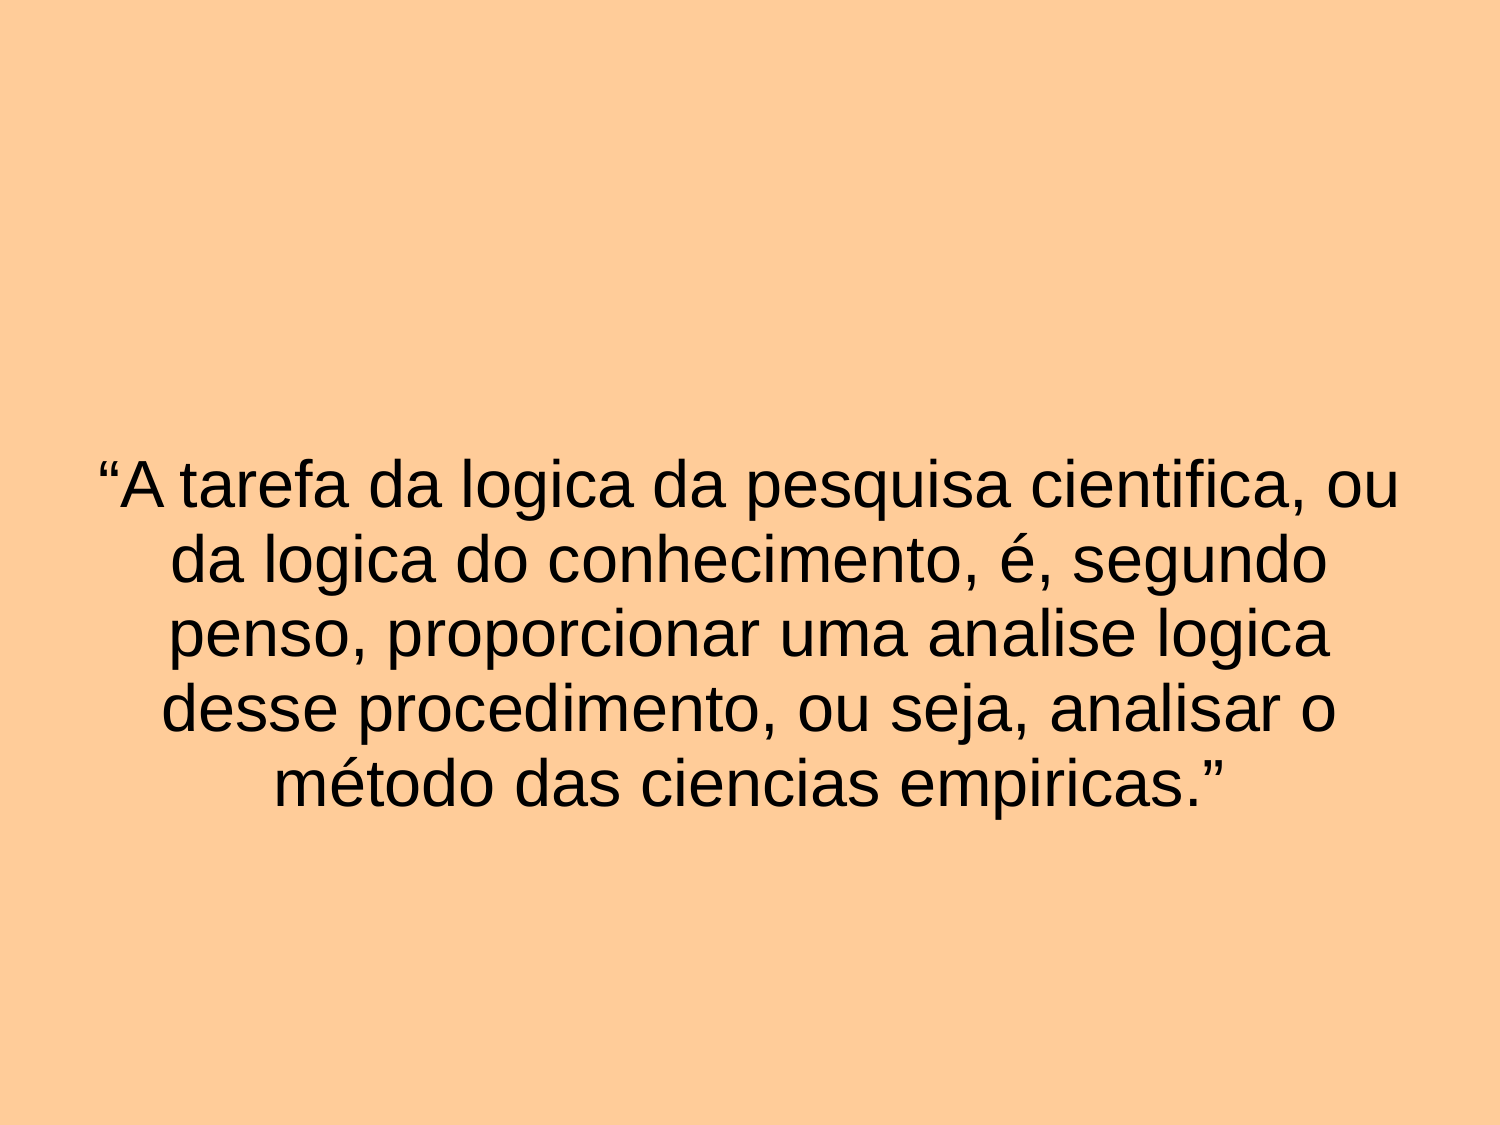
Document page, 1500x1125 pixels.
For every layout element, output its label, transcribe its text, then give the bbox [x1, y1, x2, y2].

subtitle “A tarefa da logica da pesquisa cientifica, ou da logica do conhecimento, é, segundo penso, proporcionar uma analise logica desse procedimento, ou seja, analisar o método das ciencias empiricas.” [75, 269, 1425, 998]
